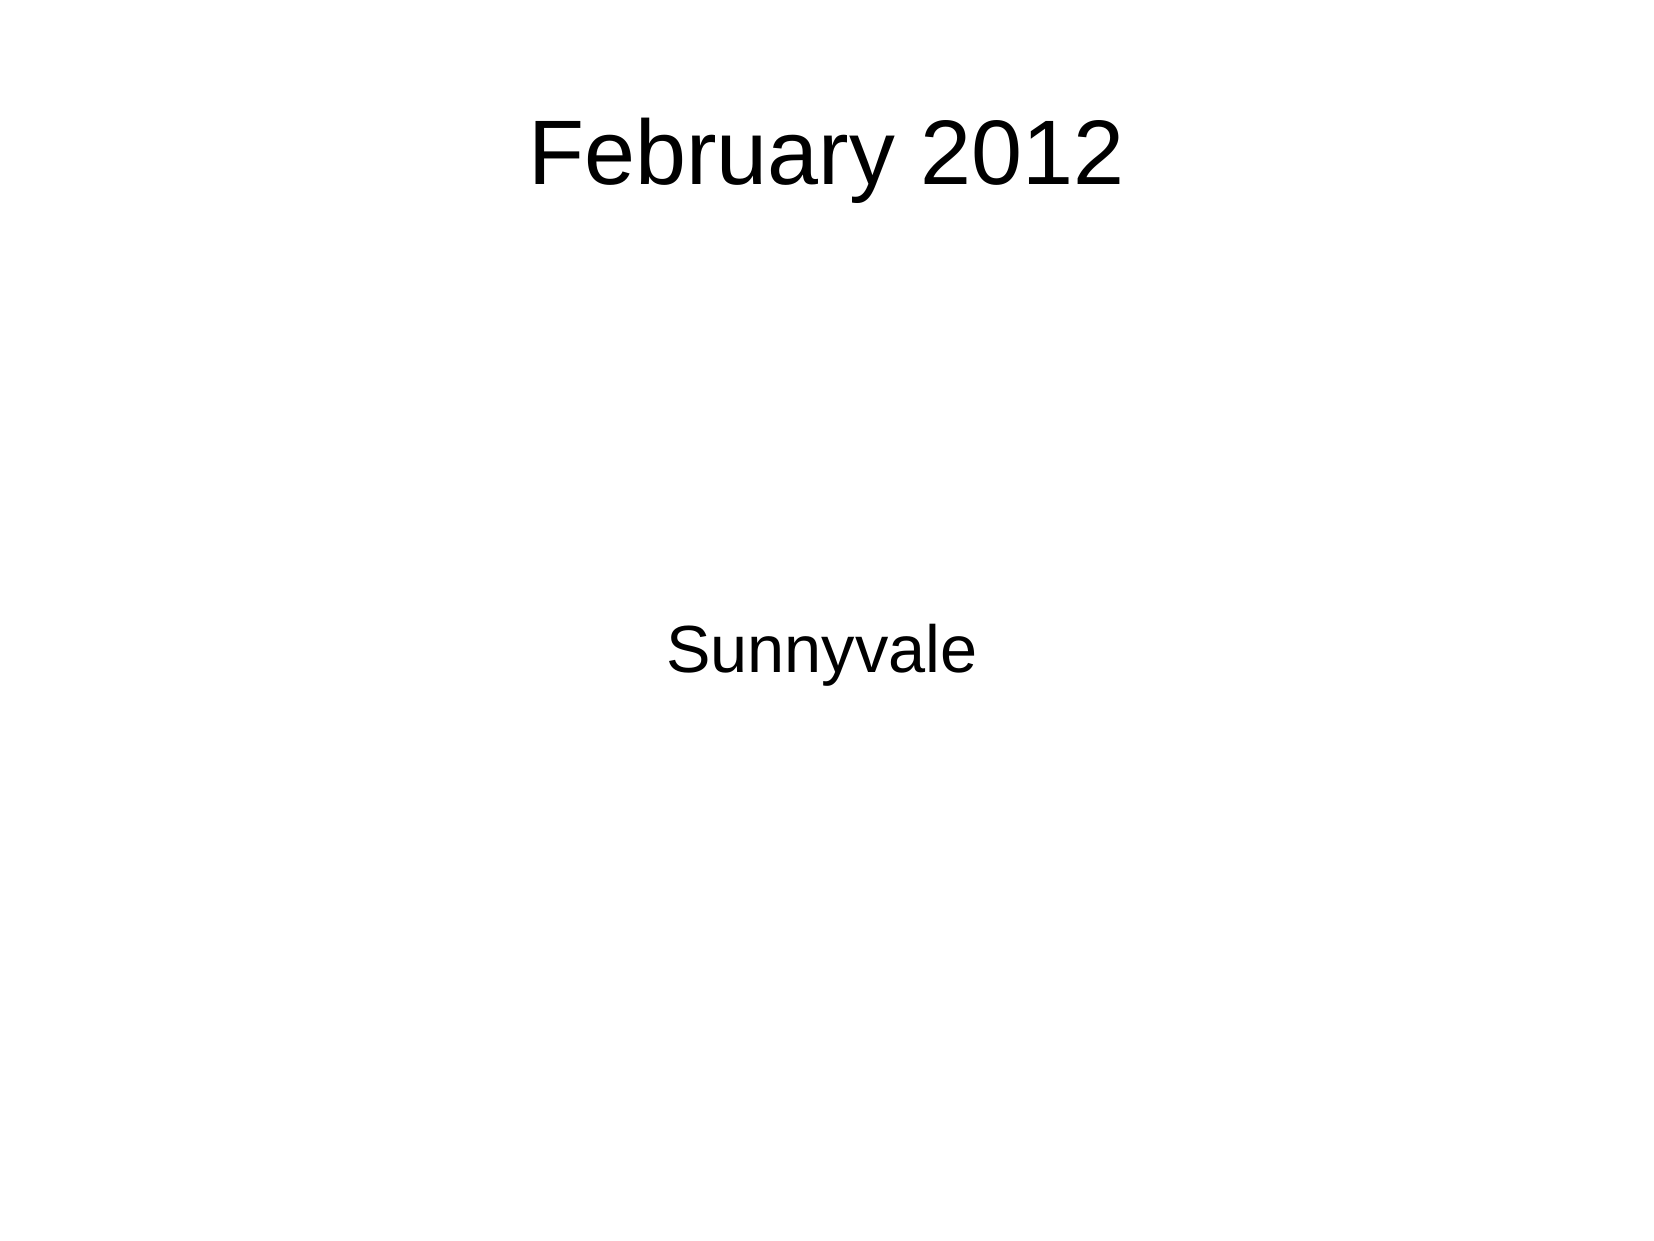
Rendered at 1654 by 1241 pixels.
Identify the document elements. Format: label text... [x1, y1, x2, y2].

subtitle Sunnyvale [82, 290, 1538, 1010]
title February 2012 [82, 49, 1571, 257]
